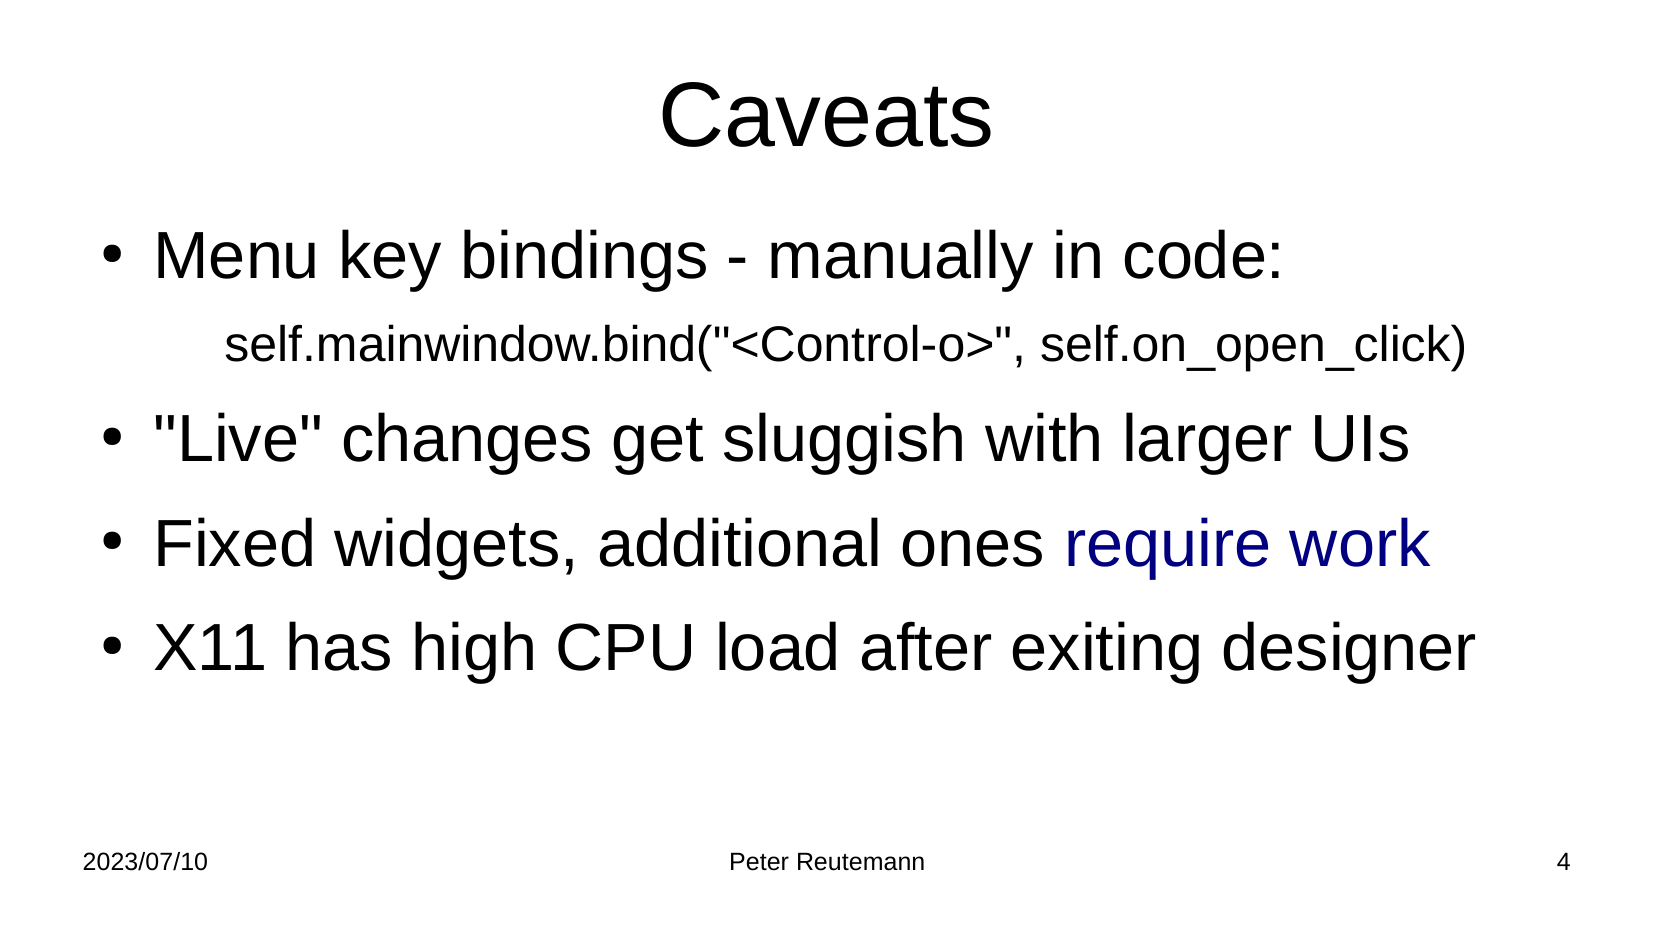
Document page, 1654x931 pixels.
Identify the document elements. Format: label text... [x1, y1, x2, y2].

list Menu key bindings - manually in code: self.mainwindow.bind("<Control-o>", self.on_open_click) "Live" changes get sluggish with larger UIs Fixed widgets, additional ones require work X11 has high CPU load after exiting designer [82, 217, 1571, 758]
title Caveats [82, 37, 1571, 193]
